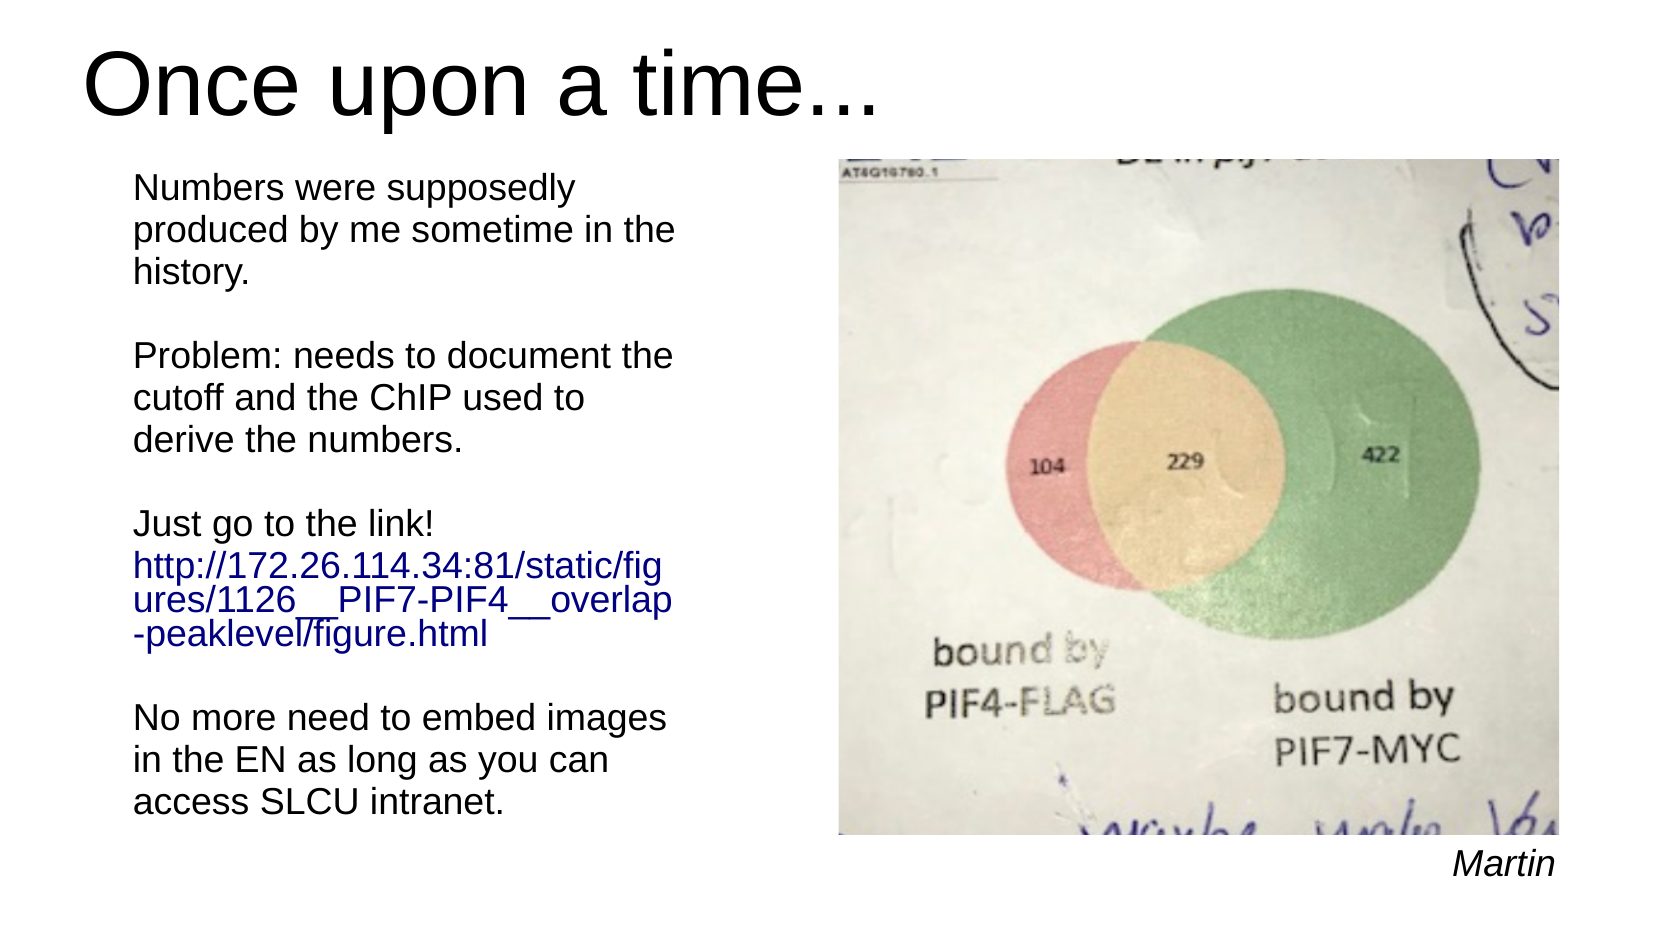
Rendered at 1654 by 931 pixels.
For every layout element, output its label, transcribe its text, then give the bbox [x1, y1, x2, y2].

text_box Once upon a time... [82, 1, 1571, 157]
text_box Martin [968, 834, 1571, 892]
picture [838, 159, 1560, 835]
text_box Numbers were supposedly produced by me sometime in the history. Problem: needs to document the cutoff and the ChIP used to derive the numbers. Just go to the link! http://172.26.114.34:81/static/figures/1126__PIF7-PIF4__overlap-peaklevel/figure.html No more need to embed images in the EN as long as you can access SLCU intranet. [118, 159, 697, 763]
